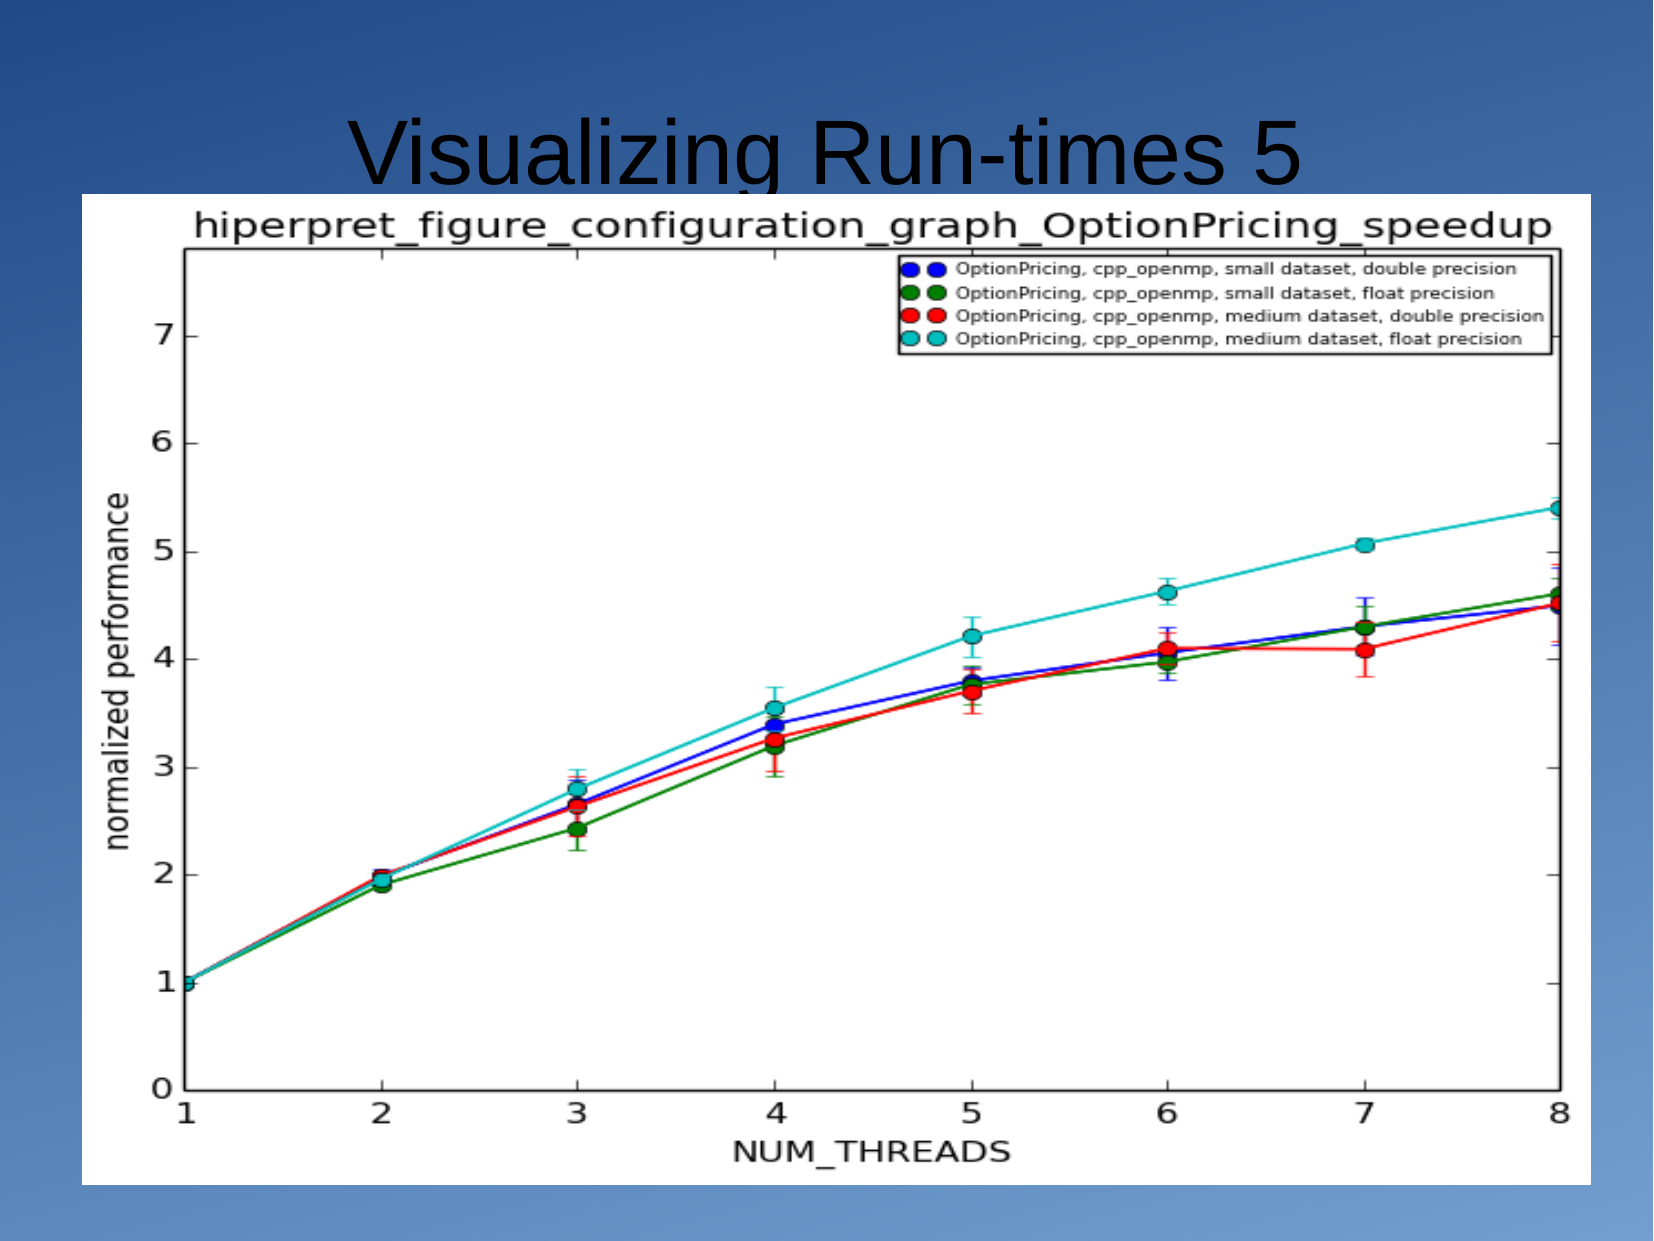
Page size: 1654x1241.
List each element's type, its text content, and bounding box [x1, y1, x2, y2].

title Visualizing Run-times 5 [82, 49, 1571, 194]
picture [82, 194, 1591, 1186]
